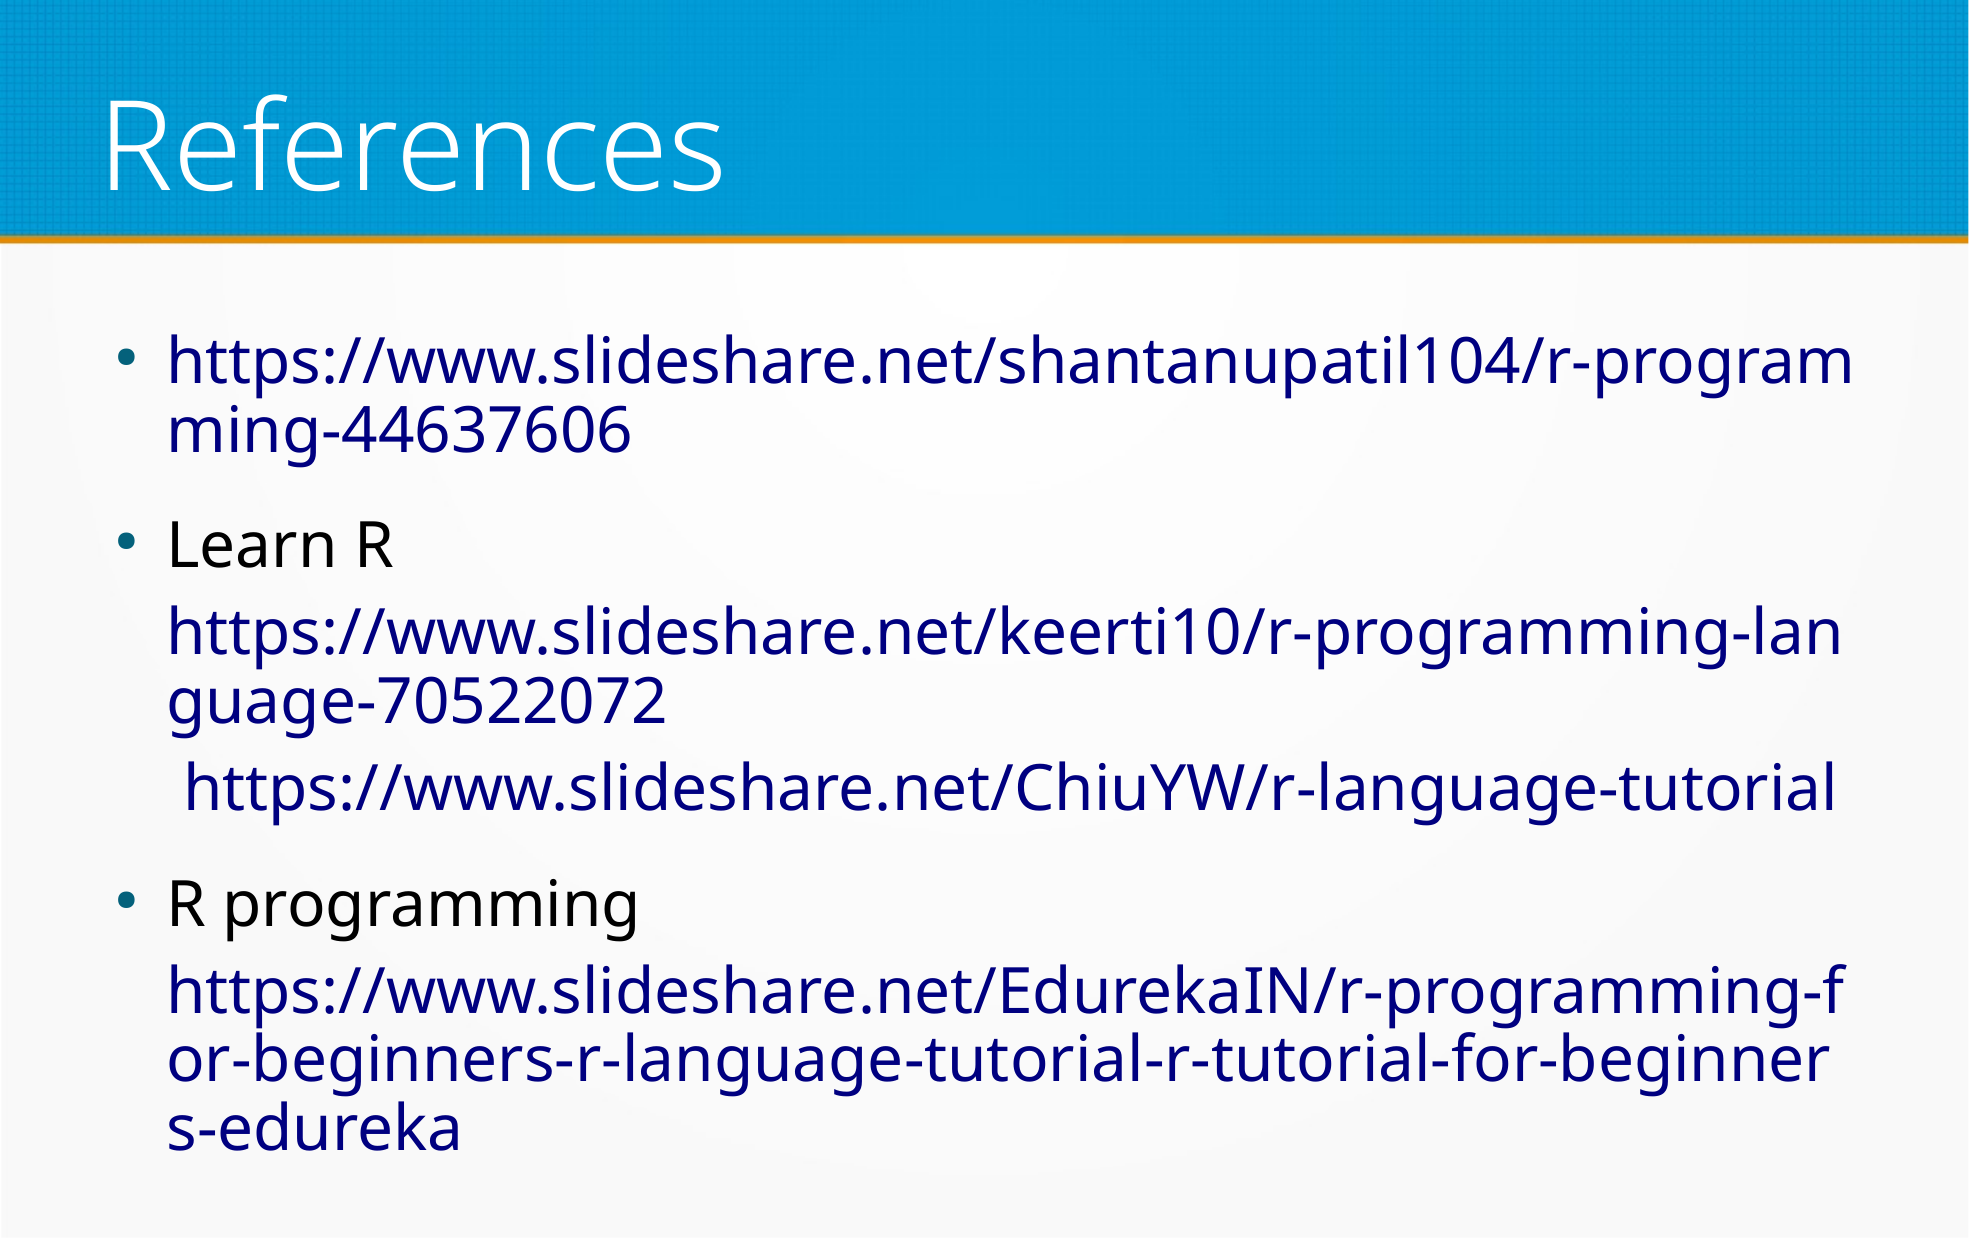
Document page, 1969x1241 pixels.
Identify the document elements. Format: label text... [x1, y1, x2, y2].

list https://www.slideshare.net/shantanupatil104/r-programming-44637606 Learn R https://www.slideshare.net/keerti10/r-programming-language-70522072 https://www.slideshare.net/ChiuYW/r-language-tutorial R programming https://www.slideshare.net/EdurekaIN/r-programming-for-beginners-r-language-tutorial-r-tutorial-for-beginners-edureka https://www.slideshare.net/ashrafmath/a-short-tutorial-on-r [98, 315, 1861, 1081]
title References [98, 19, 1870, 227]
picture [0, 233, 1969, 1241]
